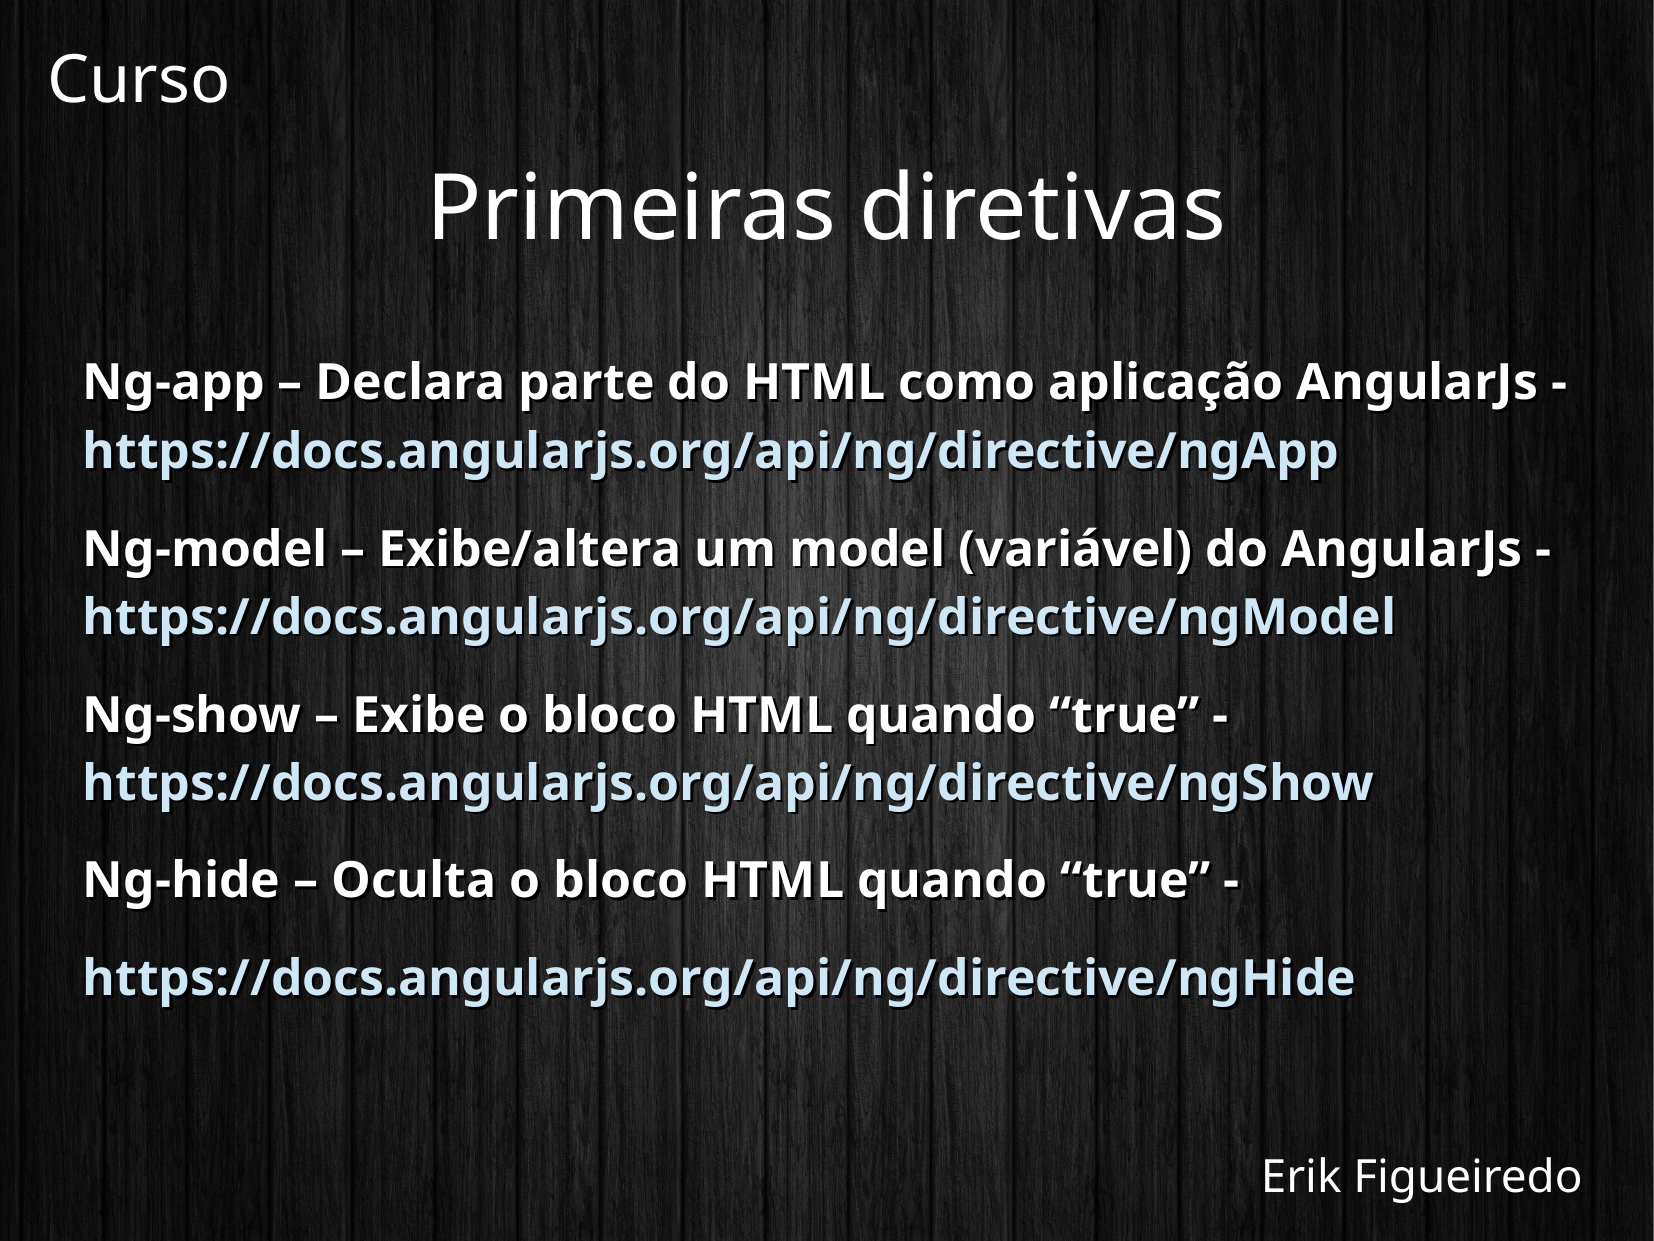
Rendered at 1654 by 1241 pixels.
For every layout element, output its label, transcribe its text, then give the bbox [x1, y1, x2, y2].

title Primeiras diretivas [82, 129, 1571, 278]
picture [0, 0, 1654, 1241]
text_box Curso [47, 35, 1087, 119]
list Ng-app – Declara parte do HTML como aplicação AngularJs - https://docs.angularjs.org/api/ng/directive/ngApp Ng-model – Exibe/altera um model (variável) do AngularJs - https://docs.angularjs.org/api/ng/directive/ngModel Ng-show – Exibe o bloco HTML quando “true” - https://docs.angularjs.org/api/ng/directive/ngShow Ng-hide – Oculta o bloco HTML quando “true” - https://docs.angularjs.org/api/ng/directive/ngHide [82, 298, 1571, 1144]
text_box Erik Figueiredo [768, 1133, 1595, 1217]
